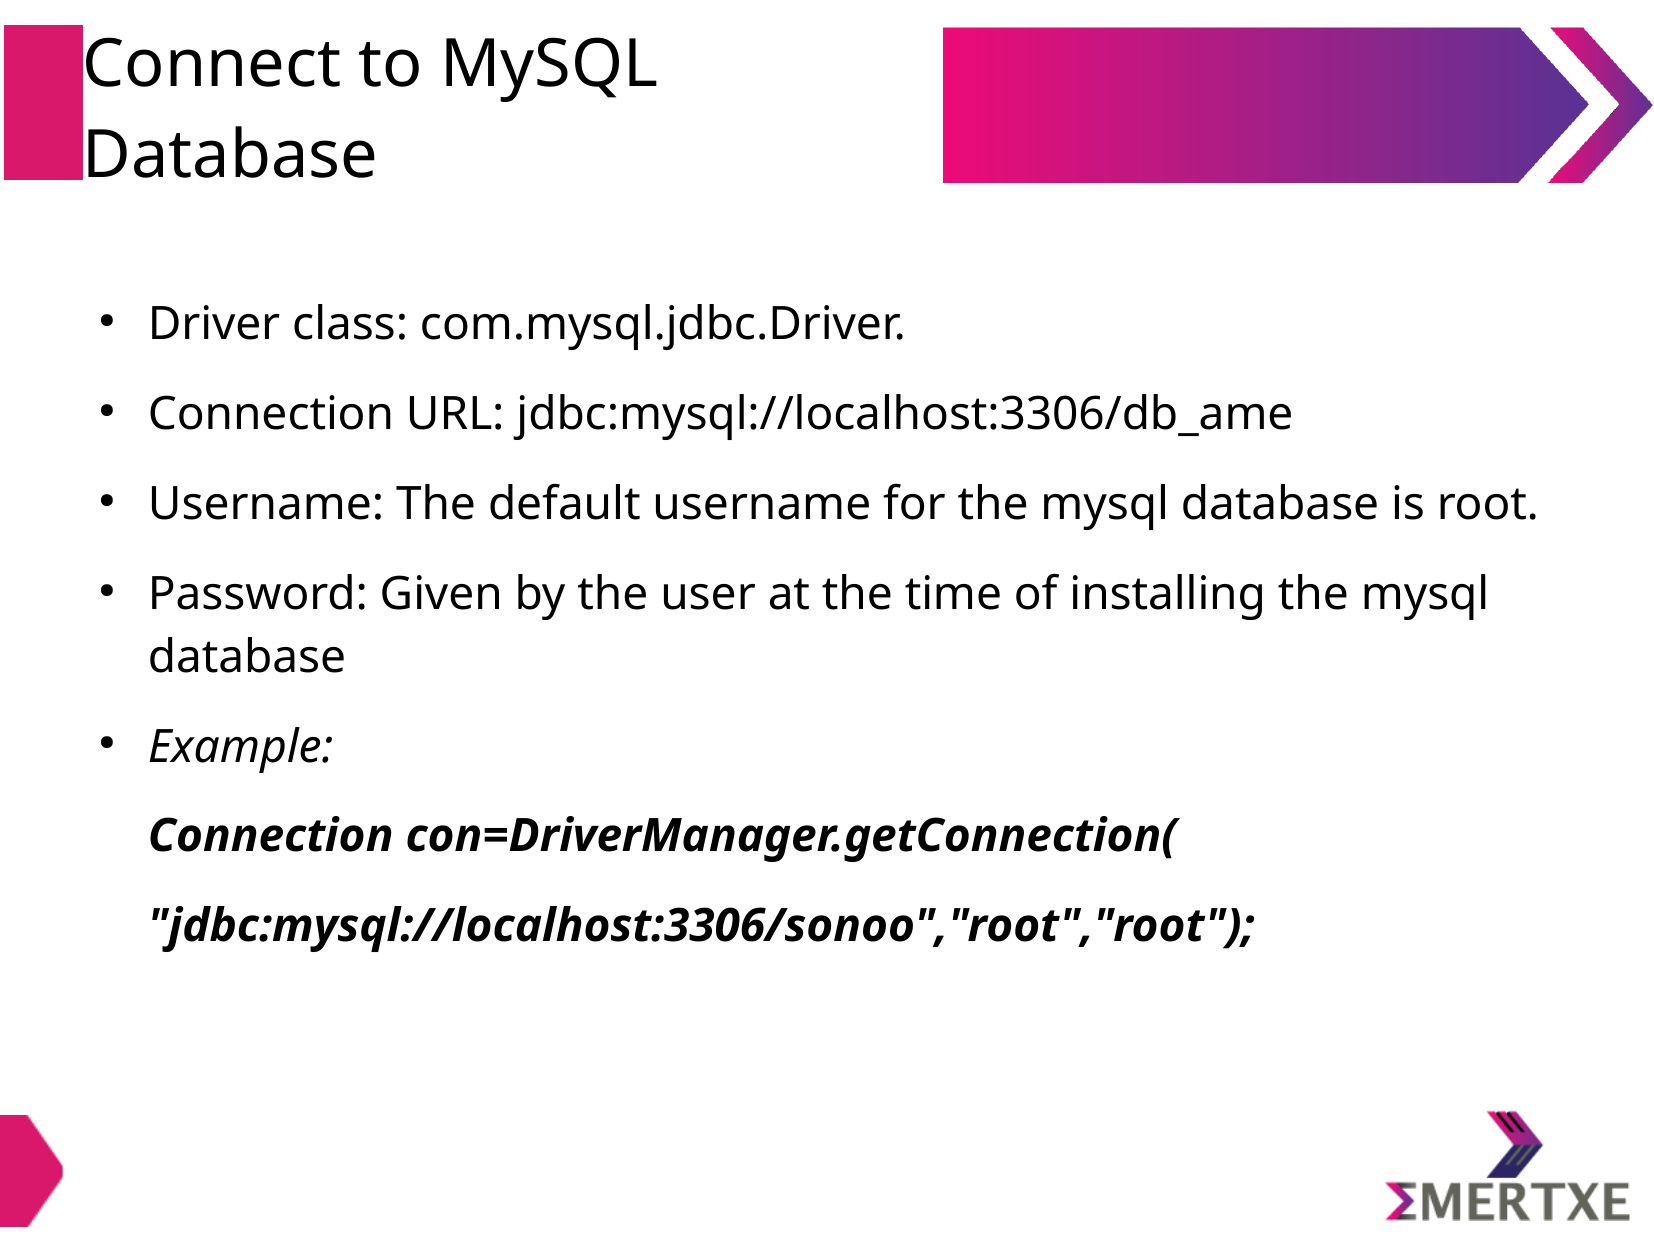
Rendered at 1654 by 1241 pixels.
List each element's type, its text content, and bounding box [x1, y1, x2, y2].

picture [1385, 1107, 1631, 1221]
picture [1571, 27, 1653, 183]
title Connect to MySQL Database [82, 2, 1571, 210]
list Driver class: com.mysql.jdbc.Driver. Connection URL: jdbc:mysql://localhost:3306/db_ame Username: The default username for the mysql database is root. Password: Given by the user at the time of installing the mysql database Example: Connection con=DriverManager.getConnection( "jdbc:mysql://localhost:3306/sonoo","root","root"); [82, 290, 1571, 1010]
